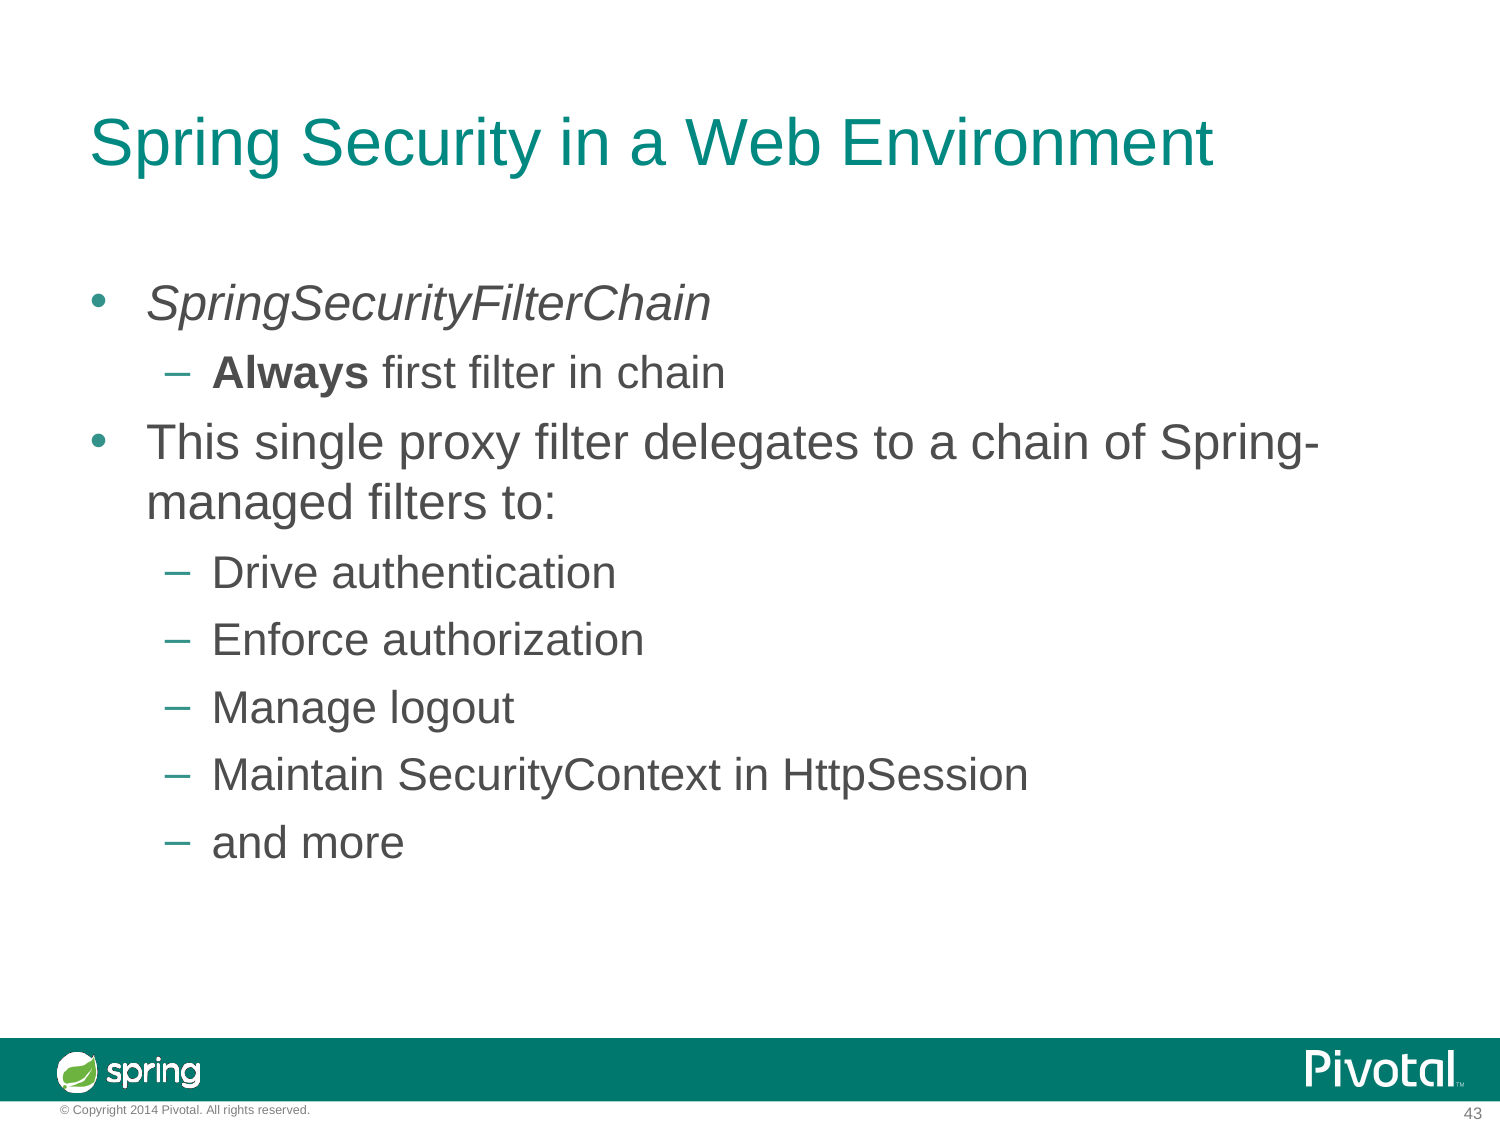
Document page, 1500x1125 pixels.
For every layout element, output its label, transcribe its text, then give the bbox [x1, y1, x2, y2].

list SpringSecurityFilterChain Always first filter in chain This single proxy filter delegates to a chain of Spring-managed filters to: Drive authentication Enforce authorization Manage logout Maintain SecurityContext in HttpSession and more [75, 262, 1426, 943]
title Spring Security in a Web Environment [75, 91, 1426, 187]
picture [1306, 1050, 1464, 1087]
picture [32, 1041, 210, 1103]
